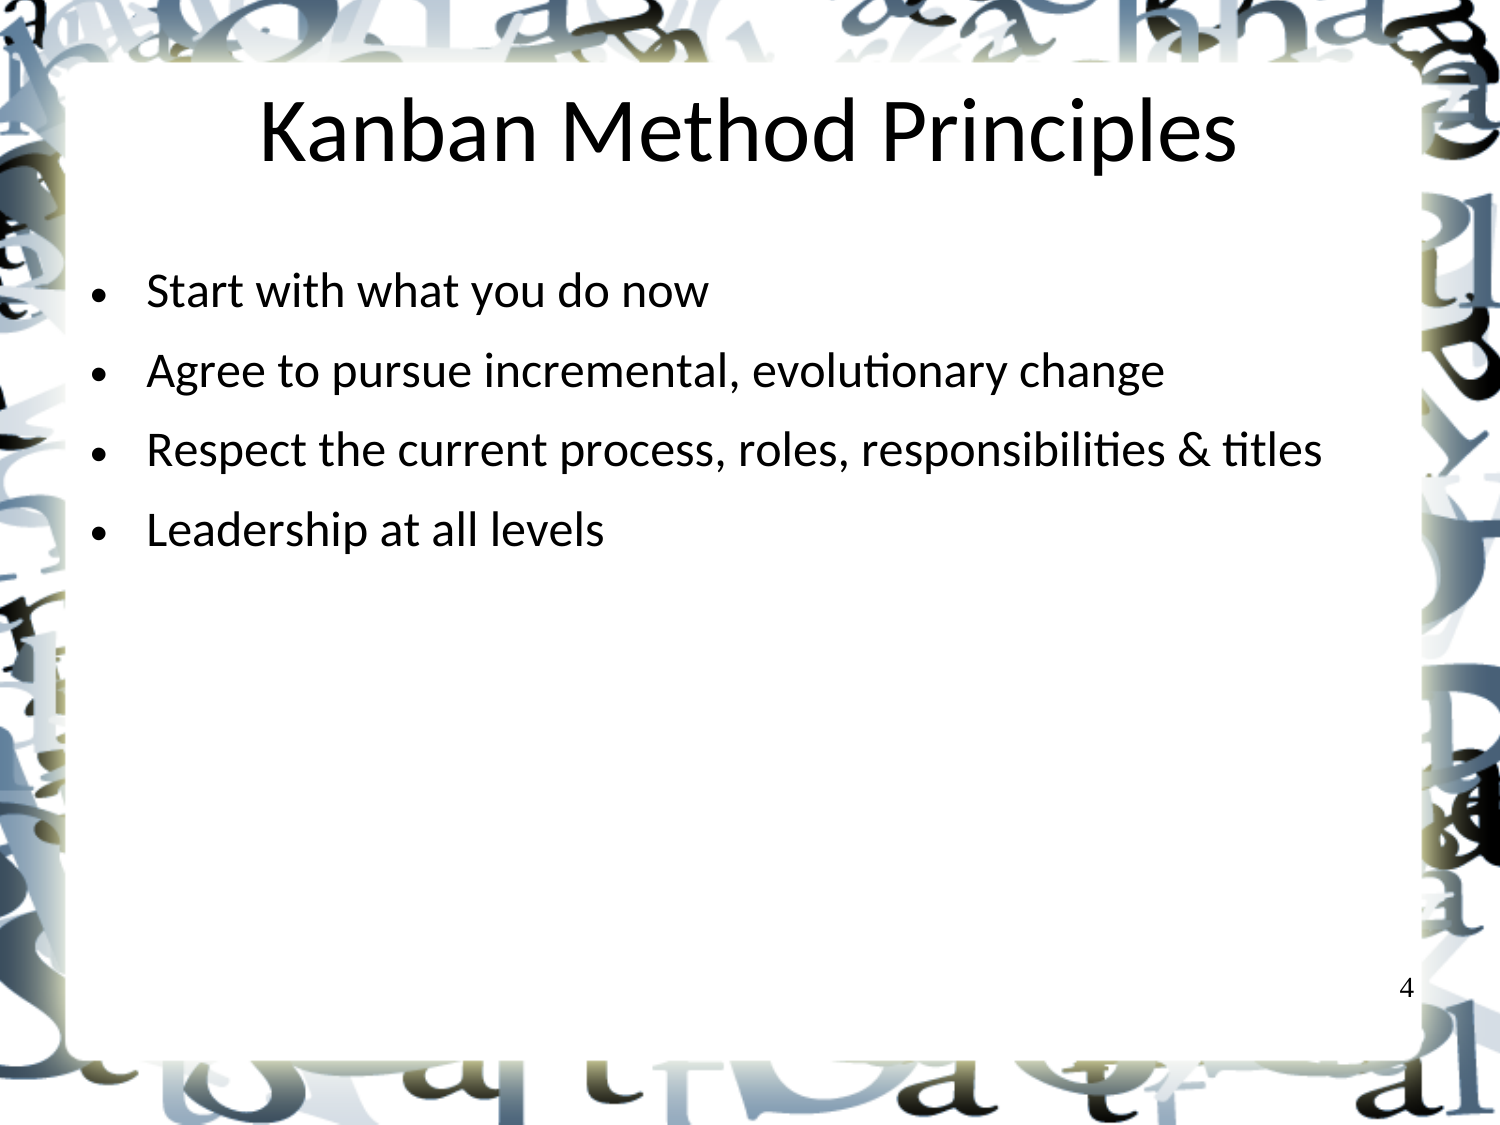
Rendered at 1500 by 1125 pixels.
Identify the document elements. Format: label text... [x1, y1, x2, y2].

picture [0, 0, 1500, 1125]
title Kanban Method Principles [75, 45, 1425, 233]
list Start with what you do now Agree to pursue incremental, evolutionary change Respect the current process, roles, responsibilities & titles Leadership at all levels [75, 262, 1425, 1005]
